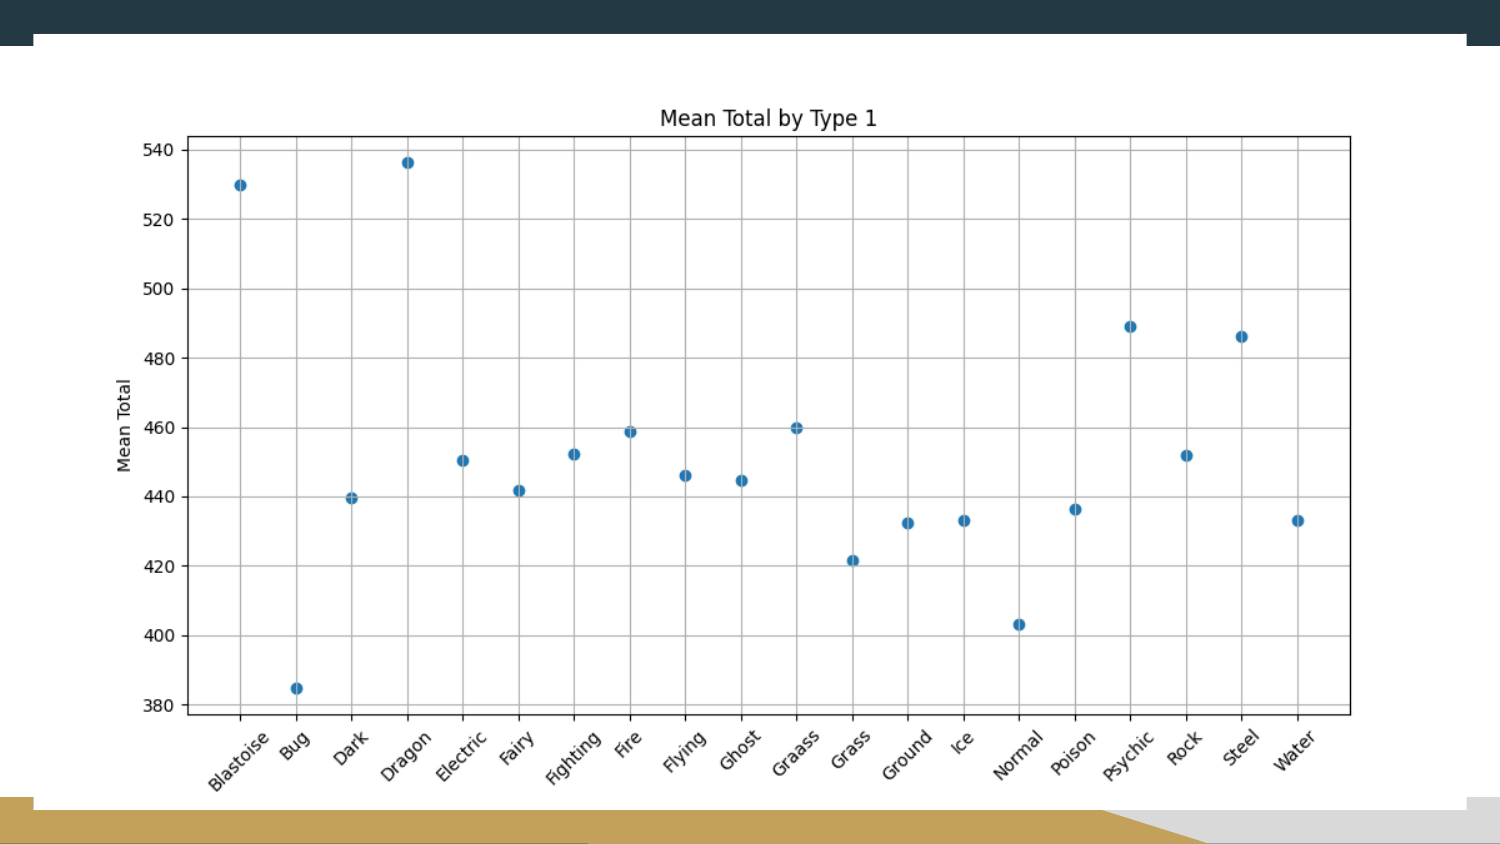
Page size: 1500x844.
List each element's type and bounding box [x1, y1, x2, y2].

picture [0, 46, 1500, 797]
